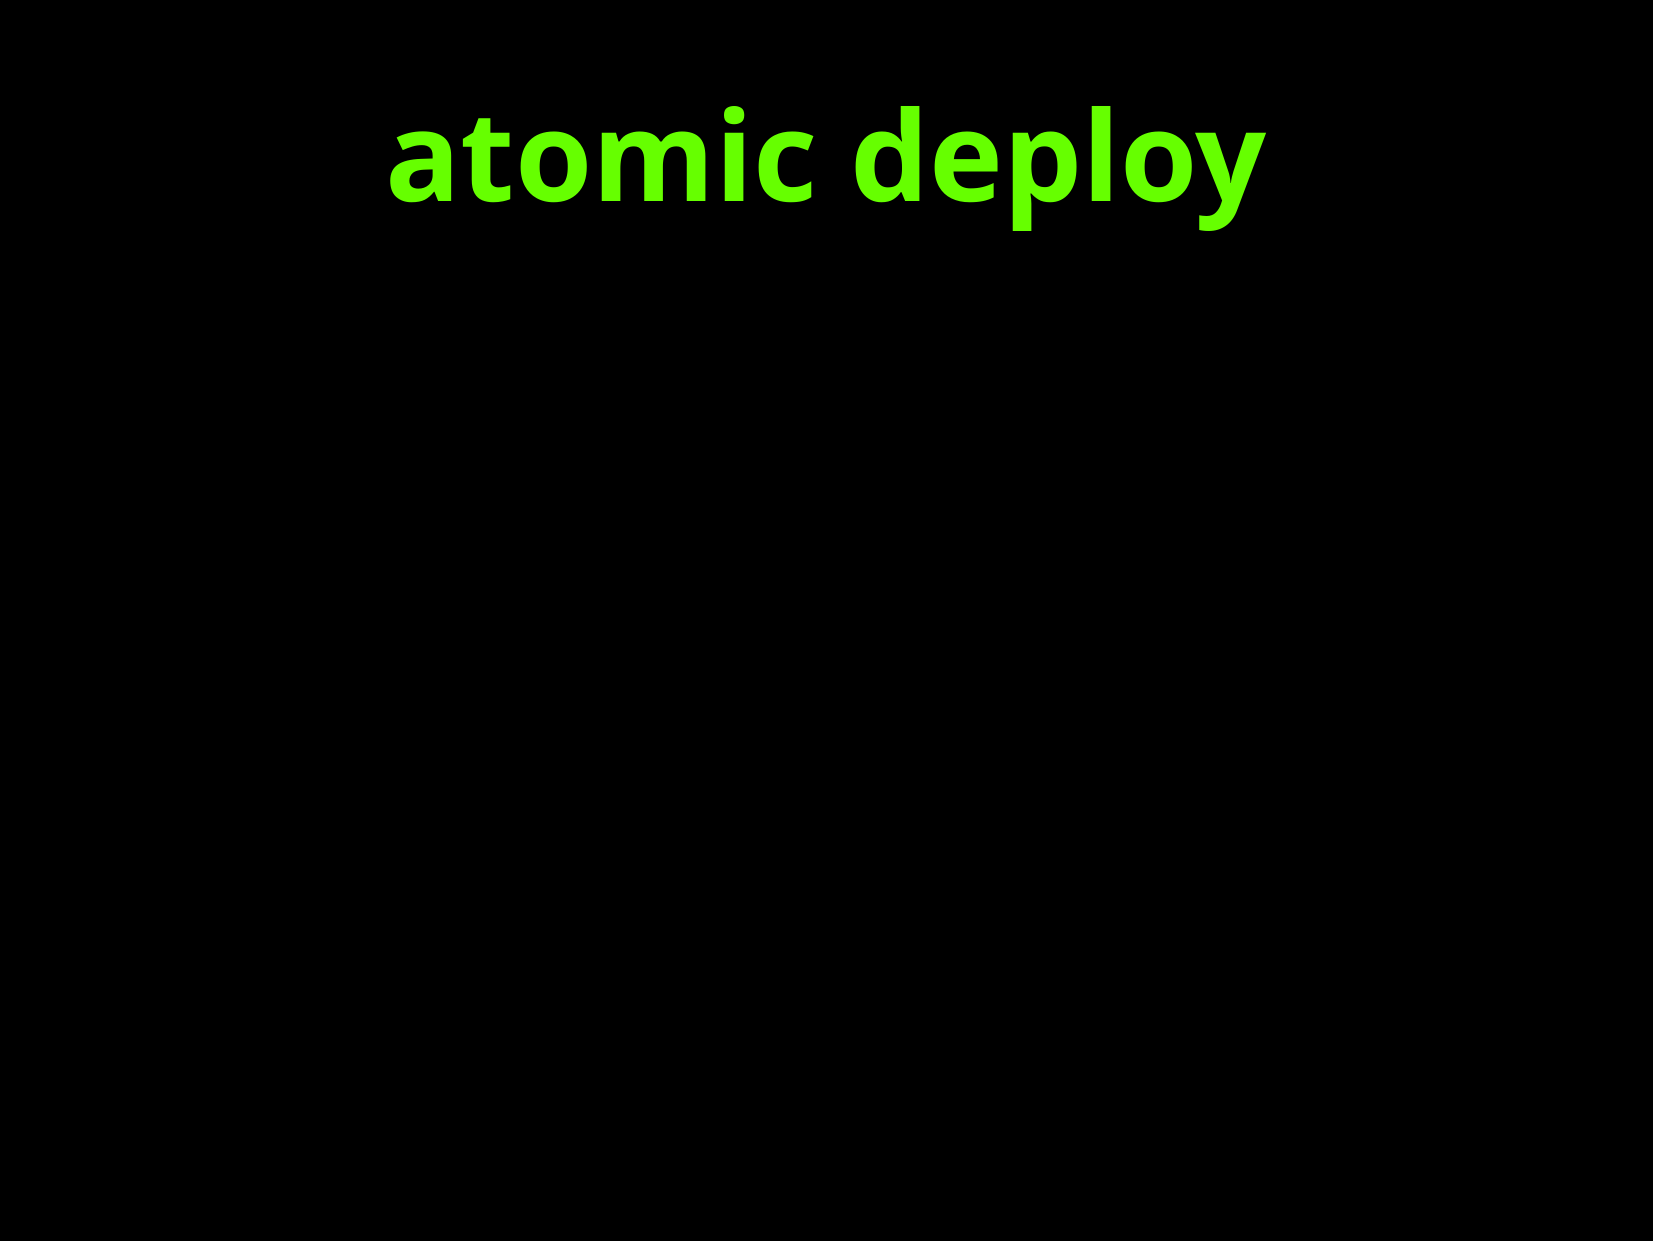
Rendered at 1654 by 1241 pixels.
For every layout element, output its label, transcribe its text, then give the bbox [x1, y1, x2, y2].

title atomic deploy [82, 49, 1571, 257]
